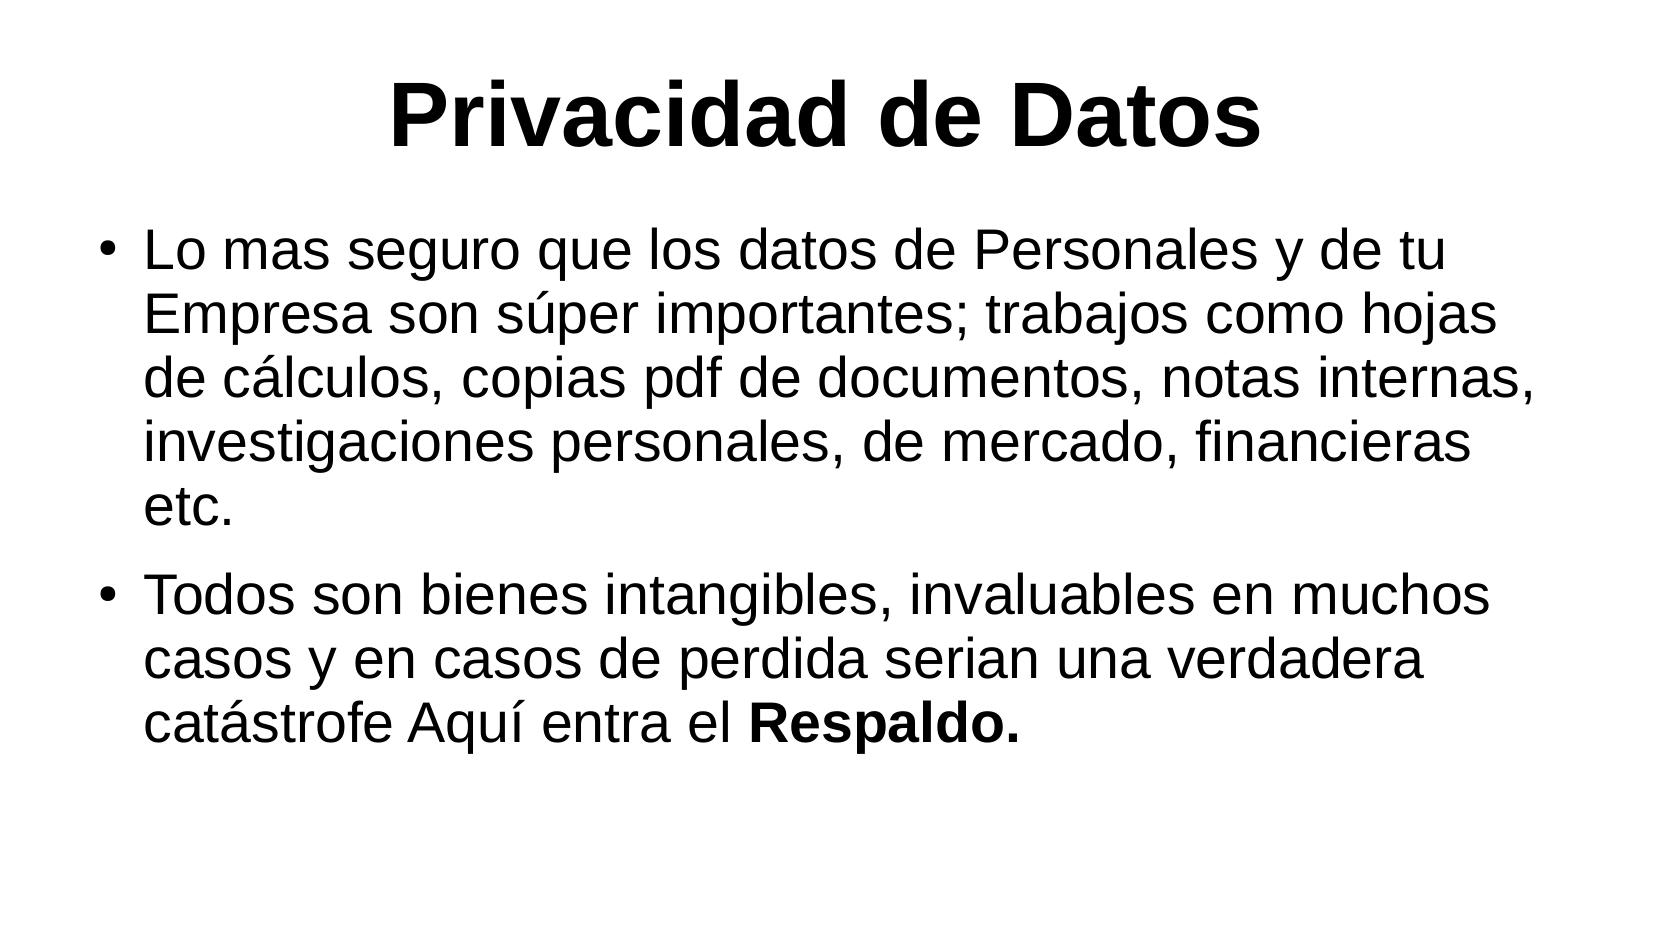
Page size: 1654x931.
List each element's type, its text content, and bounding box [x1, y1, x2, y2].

list Lo mas seguro que los datos de Personales y de tu Empresa son súper importantes; trabajos como hojas de cálculos, copias pdf de documentos, notas internas, investigaciones personales, de mercado, financieras etc. Todos son bienes intangibles, invaluables en muchos casos y en casos de perdida serian una verdadera catástrofe Aquí entra el Respaldo. [82, 217, 1571, 758]
title Privacidad de Datos [82, 37, 1571, 193]
